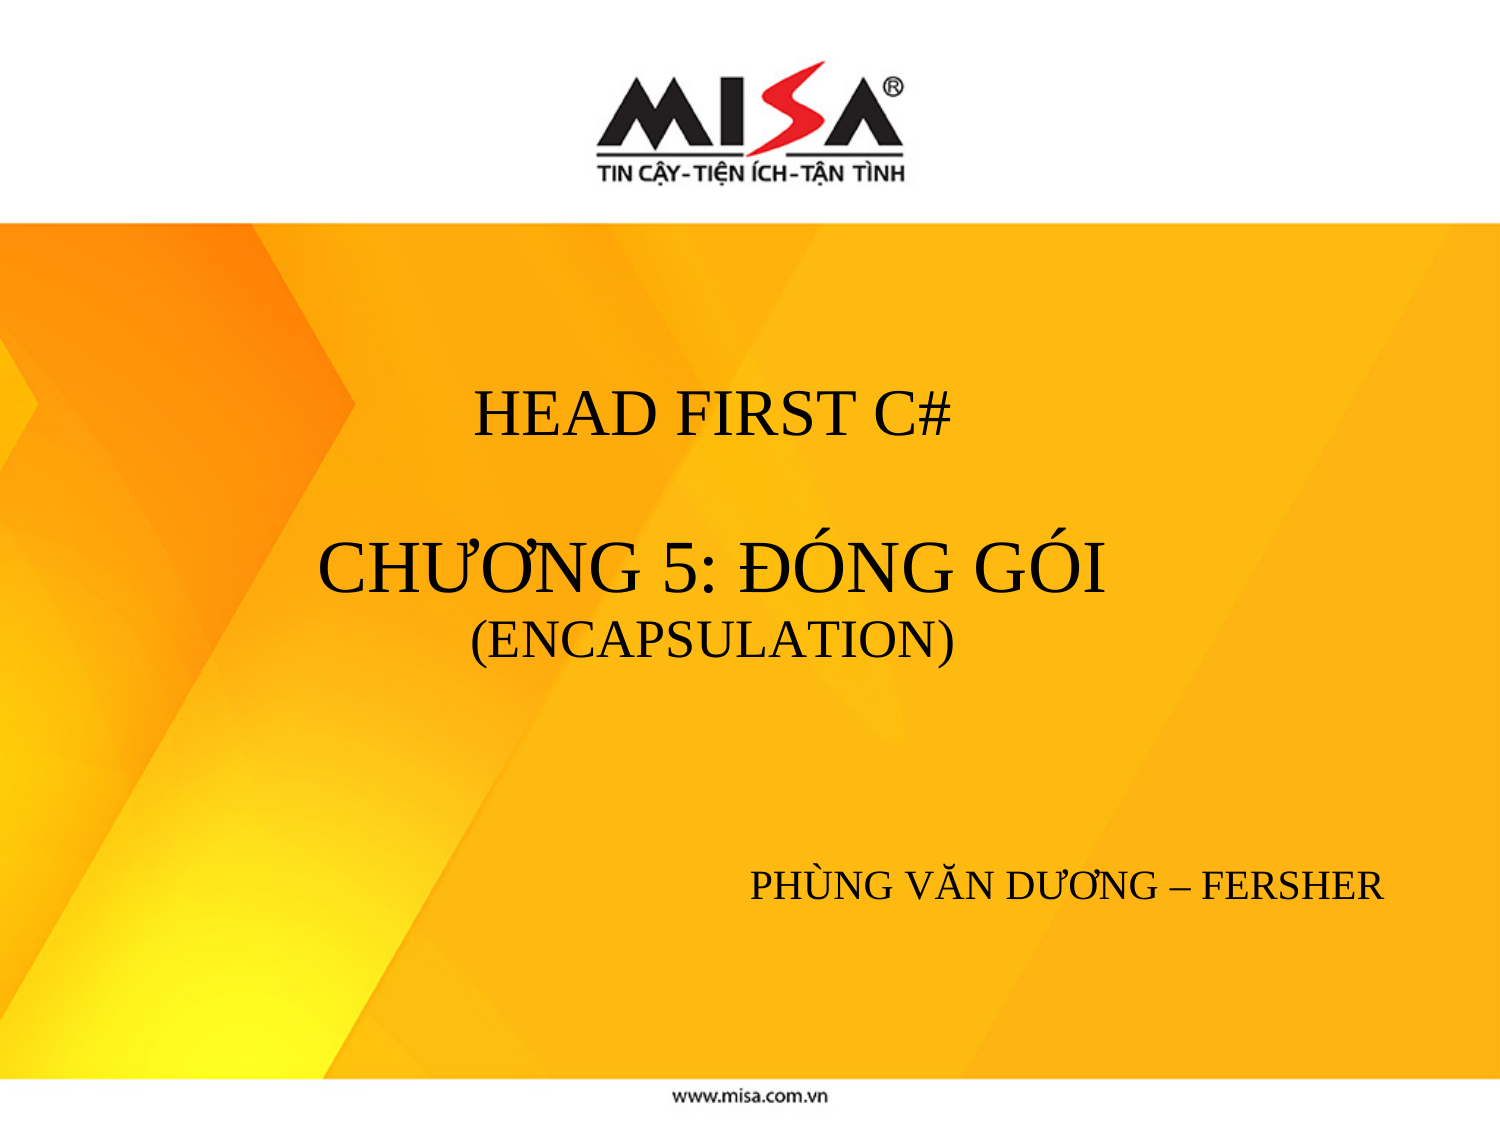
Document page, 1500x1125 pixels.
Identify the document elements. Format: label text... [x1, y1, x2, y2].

subtitle HEAD FIRST C# CHƯƠNG 5: ĐÓNG GÓI (ENCAPSULATION) [75, 0, 1351, 1081]
text_box PHÙNG VĂN DƯƠNG – FERSHER [1351, 855, 1410, 920]
picture [0, 0, 1500, 1125]
